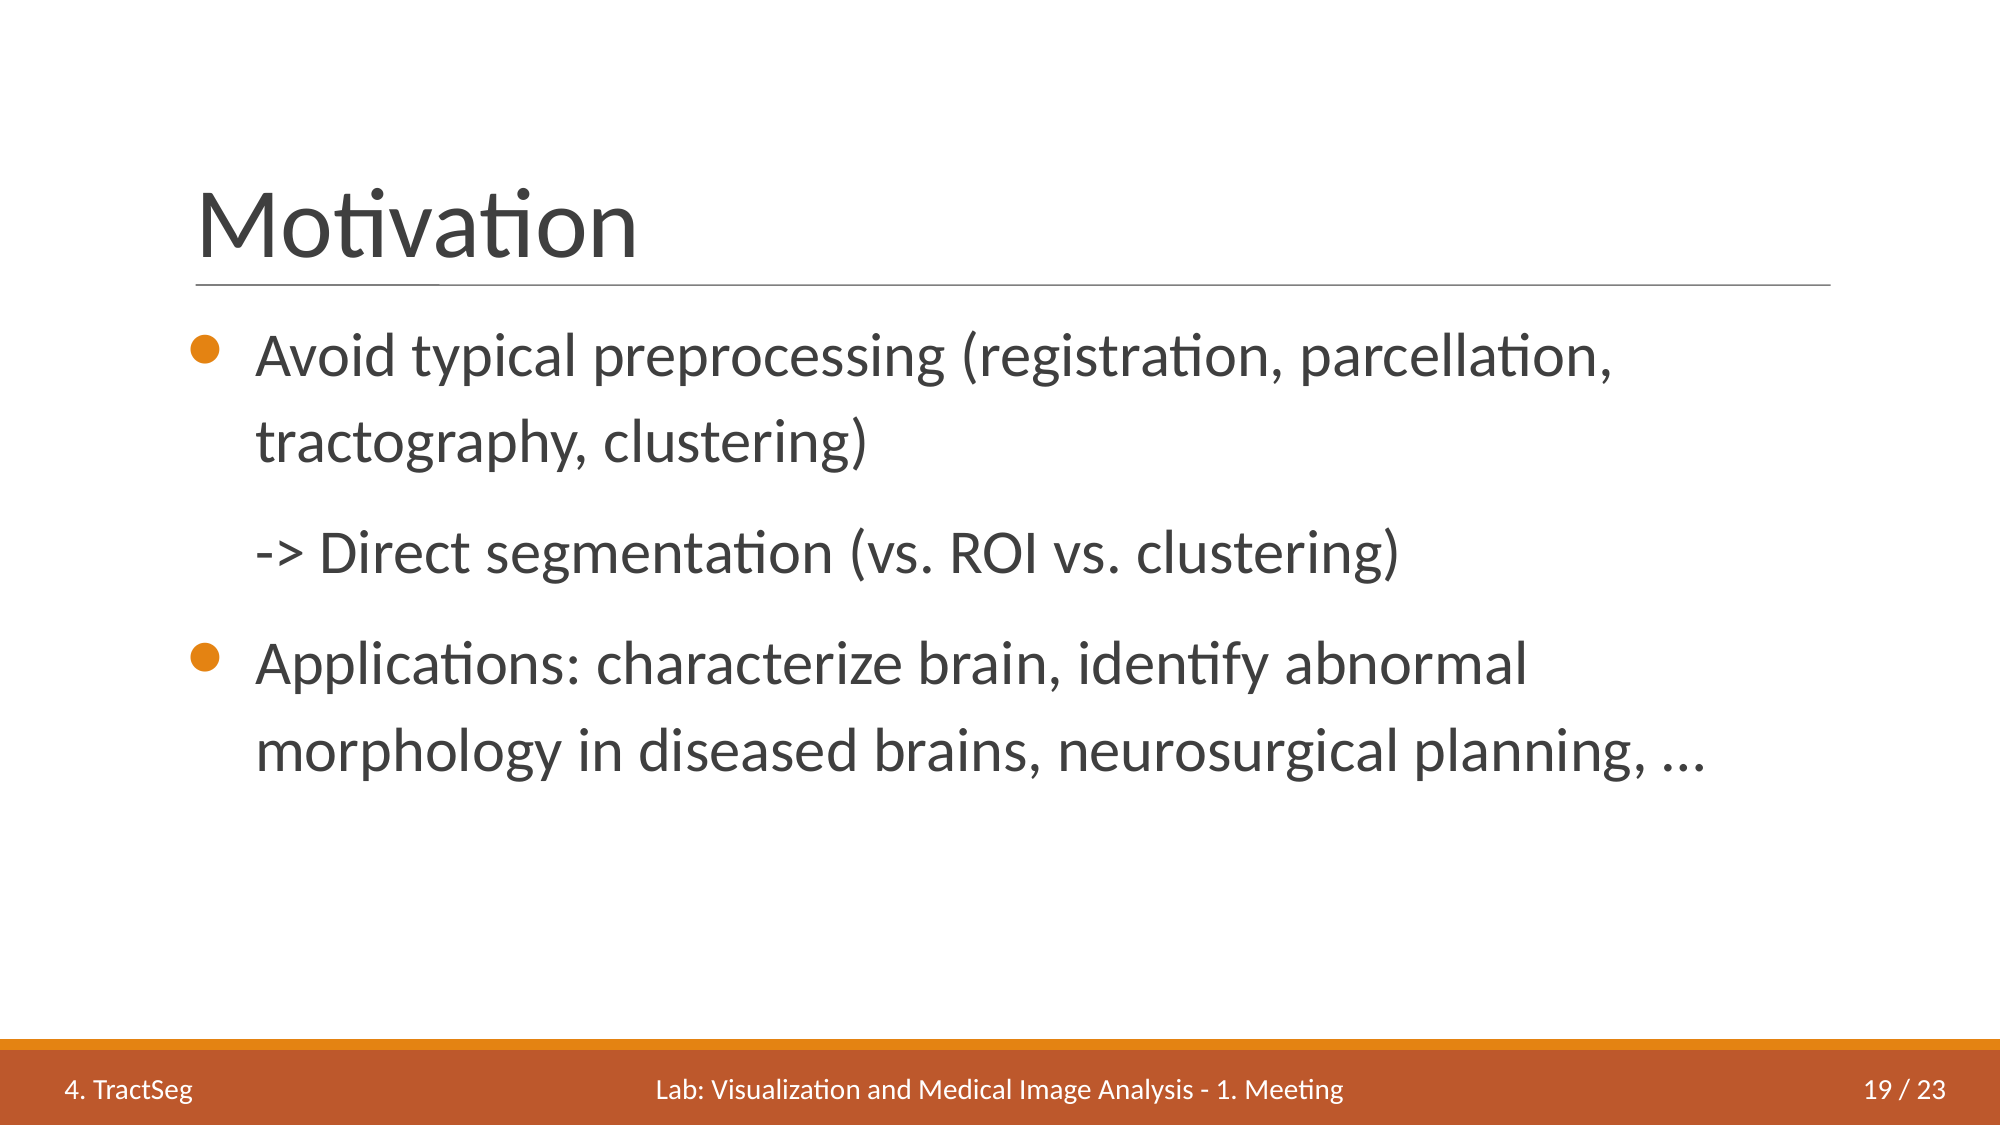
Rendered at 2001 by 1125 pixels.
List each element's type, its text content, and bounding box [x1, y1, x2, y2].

list Avoid typical preprocessing (registration, parcellation, tractography, clustering) -> Direct segmentation (vs. ROI vs. clustering) Applications: characterize brain, identify abnormal morphology in diseased brains, neurosurgical planning, … [180, 302, 1830, 941]
slide_number Lab: Visualization and Medical Image Analysis - 1. Meeting [552, 753, 1448, 1125]
slide_number 4. TractSeg [49, 753, 356, 1125]
slide_number 1 / 23 [1741, 753, 1962, 1125]
title Motivation [180, 47, 1830, 285]
